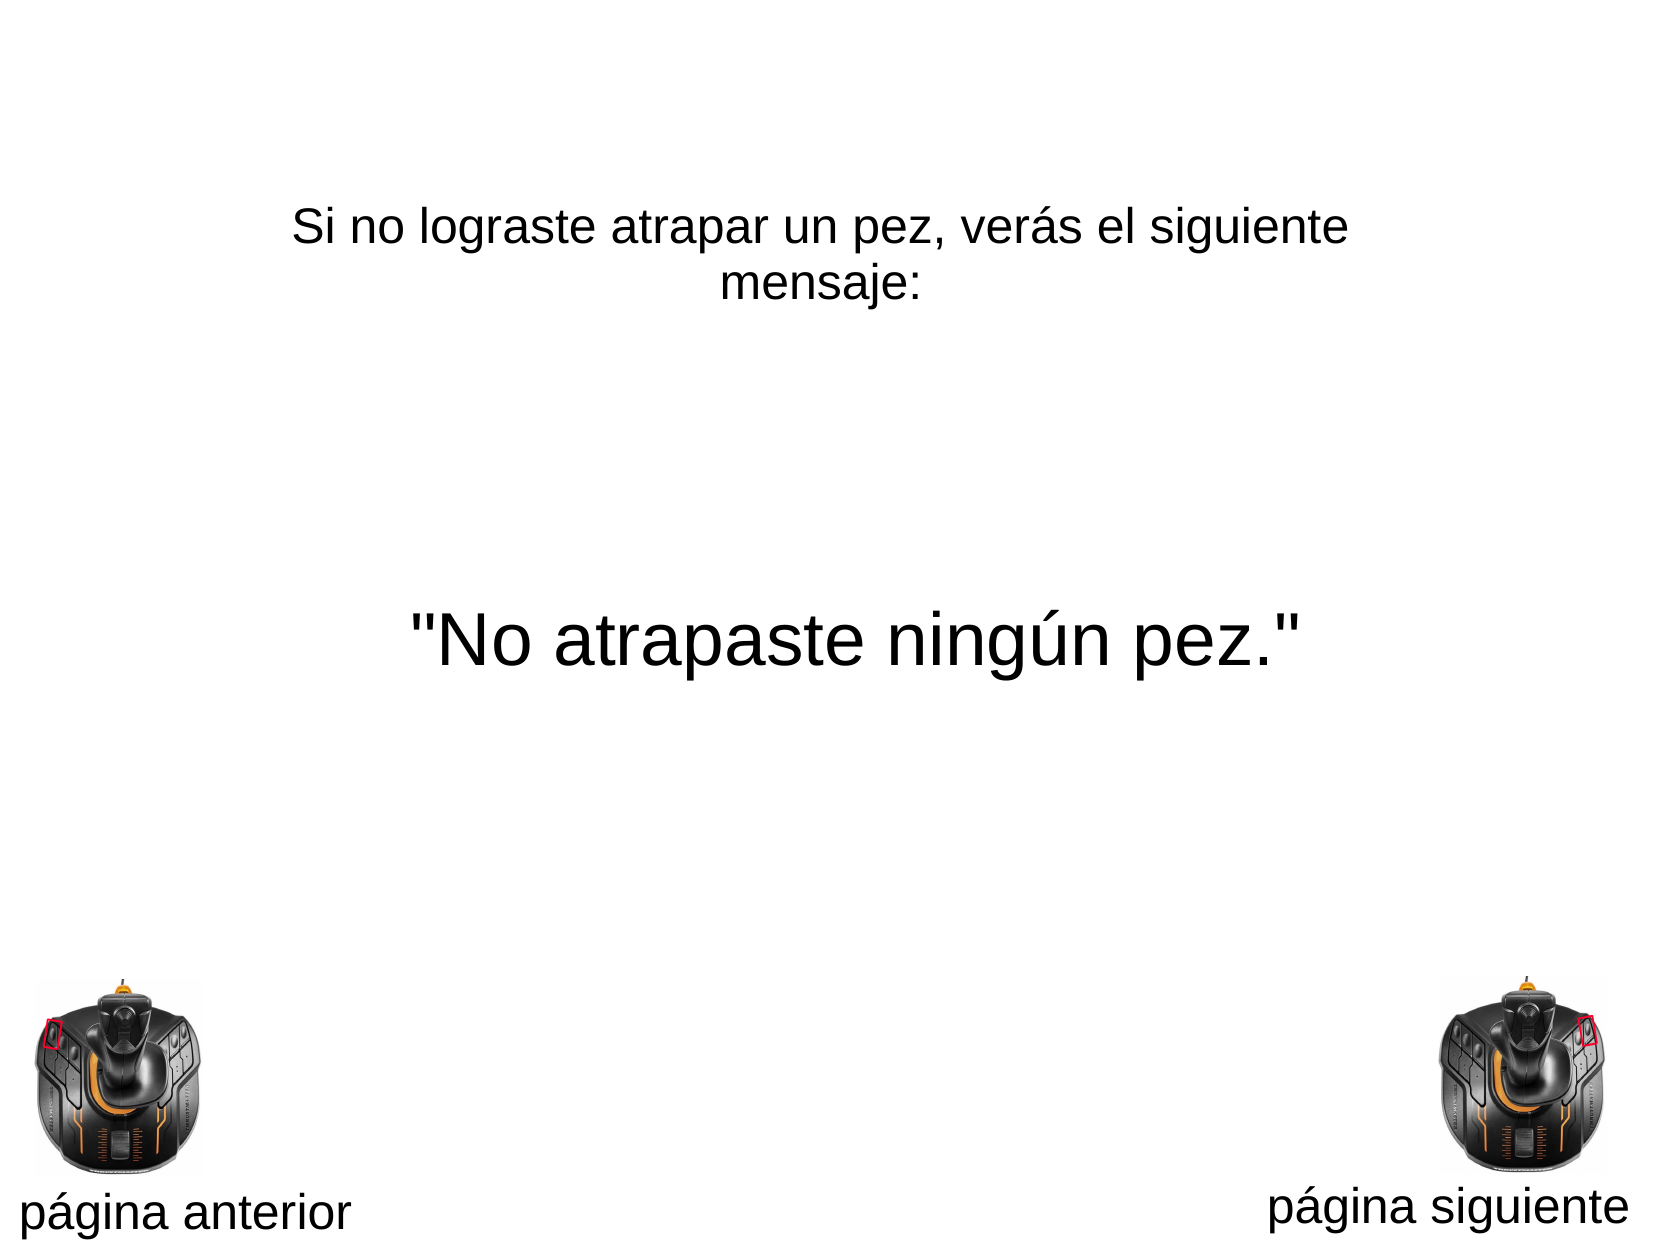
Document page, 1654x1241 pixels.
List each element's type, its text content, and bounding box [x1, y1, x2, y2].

picture [1438, 976, 1607, 1171]
text_box "No atrapaste ningún pez." [395, 590, 1317, 858]
text_box página siguiente [1252, 1171, 1646, 1241]
text_box página anterior [4, 1177, 368, 1241]
text_box Si no lograste atrapar un pez, verás el siguiente mensaje: [224, 190, 1418, 1241]
picture [34, 979, 203, 1177]
